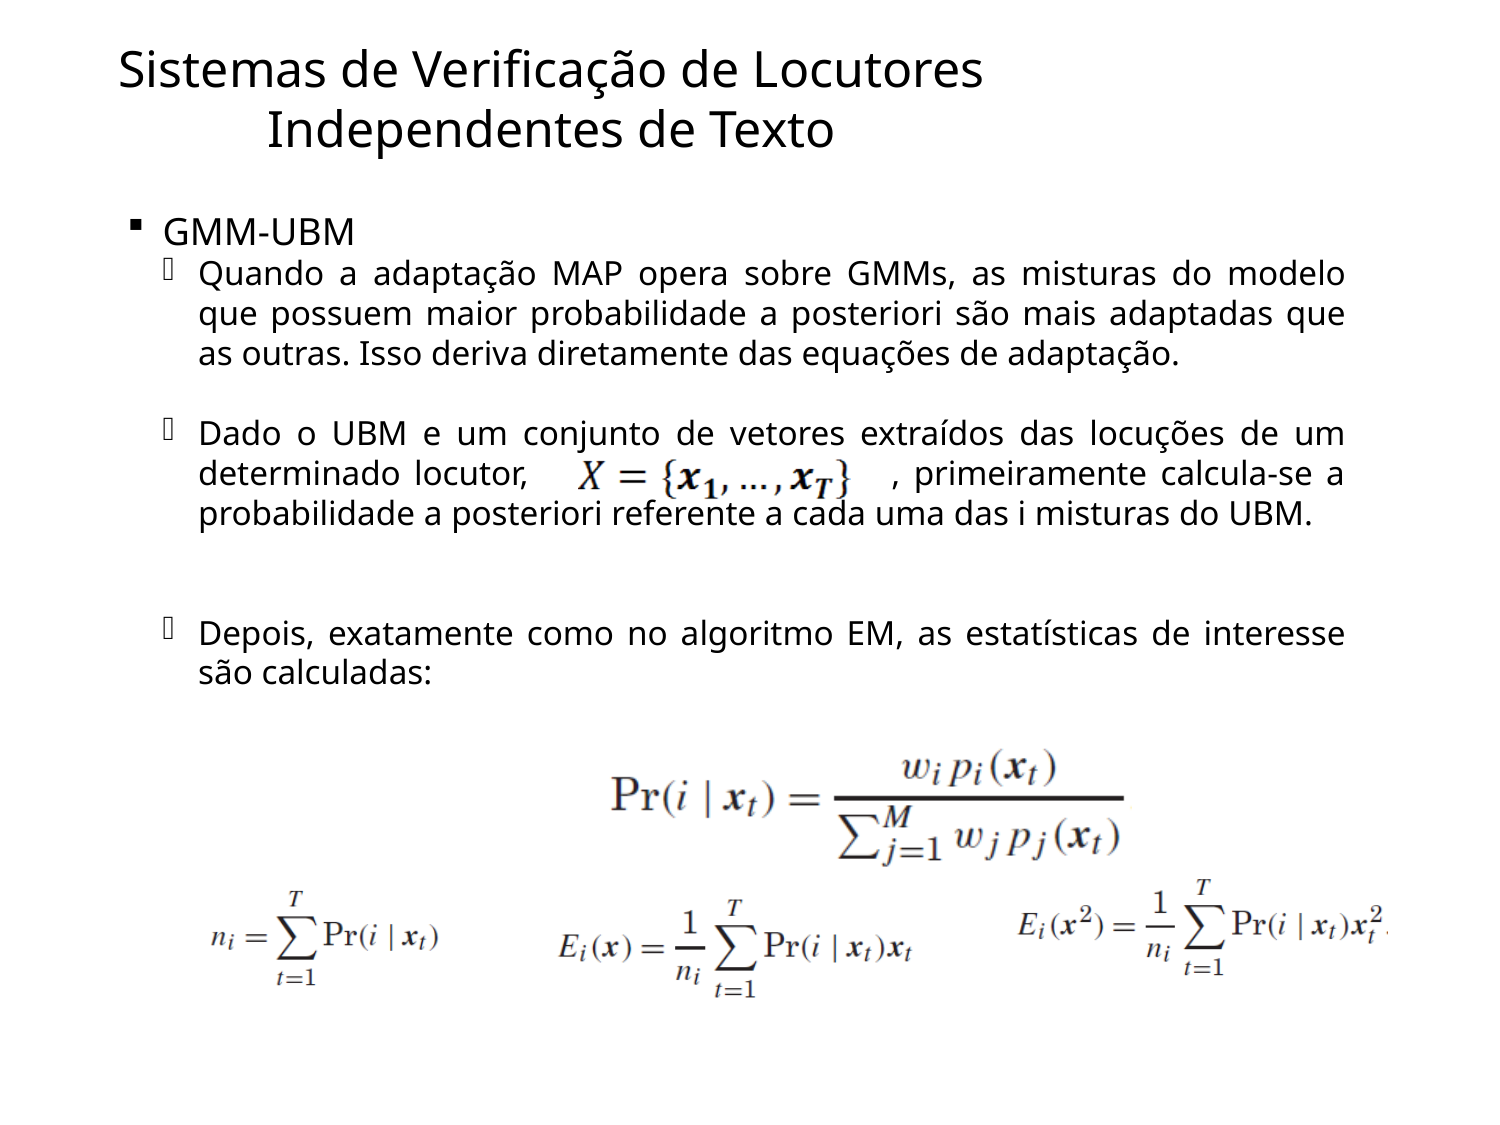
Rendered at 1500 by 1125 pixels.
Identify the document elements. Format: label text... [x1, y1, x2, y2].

picture [590, 735, 1388, 982]
text_box Sistemas de Verificação de Locutores Independentes de Texto [49, 49, 1054, 145]
picture [578, 450, 851, 504]
picture [206, 881, 443, 993]
picture [549, 881, 916, 1008]
text_box GMM-UBM Quando a adaptação MAP opera sobre GMMs, as misturas do modelo que possuem maior probabilidade a posteriori são mais adaptadas que as outras. Isso deriva diretamente das equações de adaptação. Dado o UBM e um conjunto de vetores extraídos das locuções de um determinado locutor, , primeiramente calcula-se a probabilidade a posteriori referente a cada uma das i misturas do UBM. Depois, exatamente como no algoritmo EM, as estatísticas de interesse são calculadas: [112, 200, 1363, 963]
